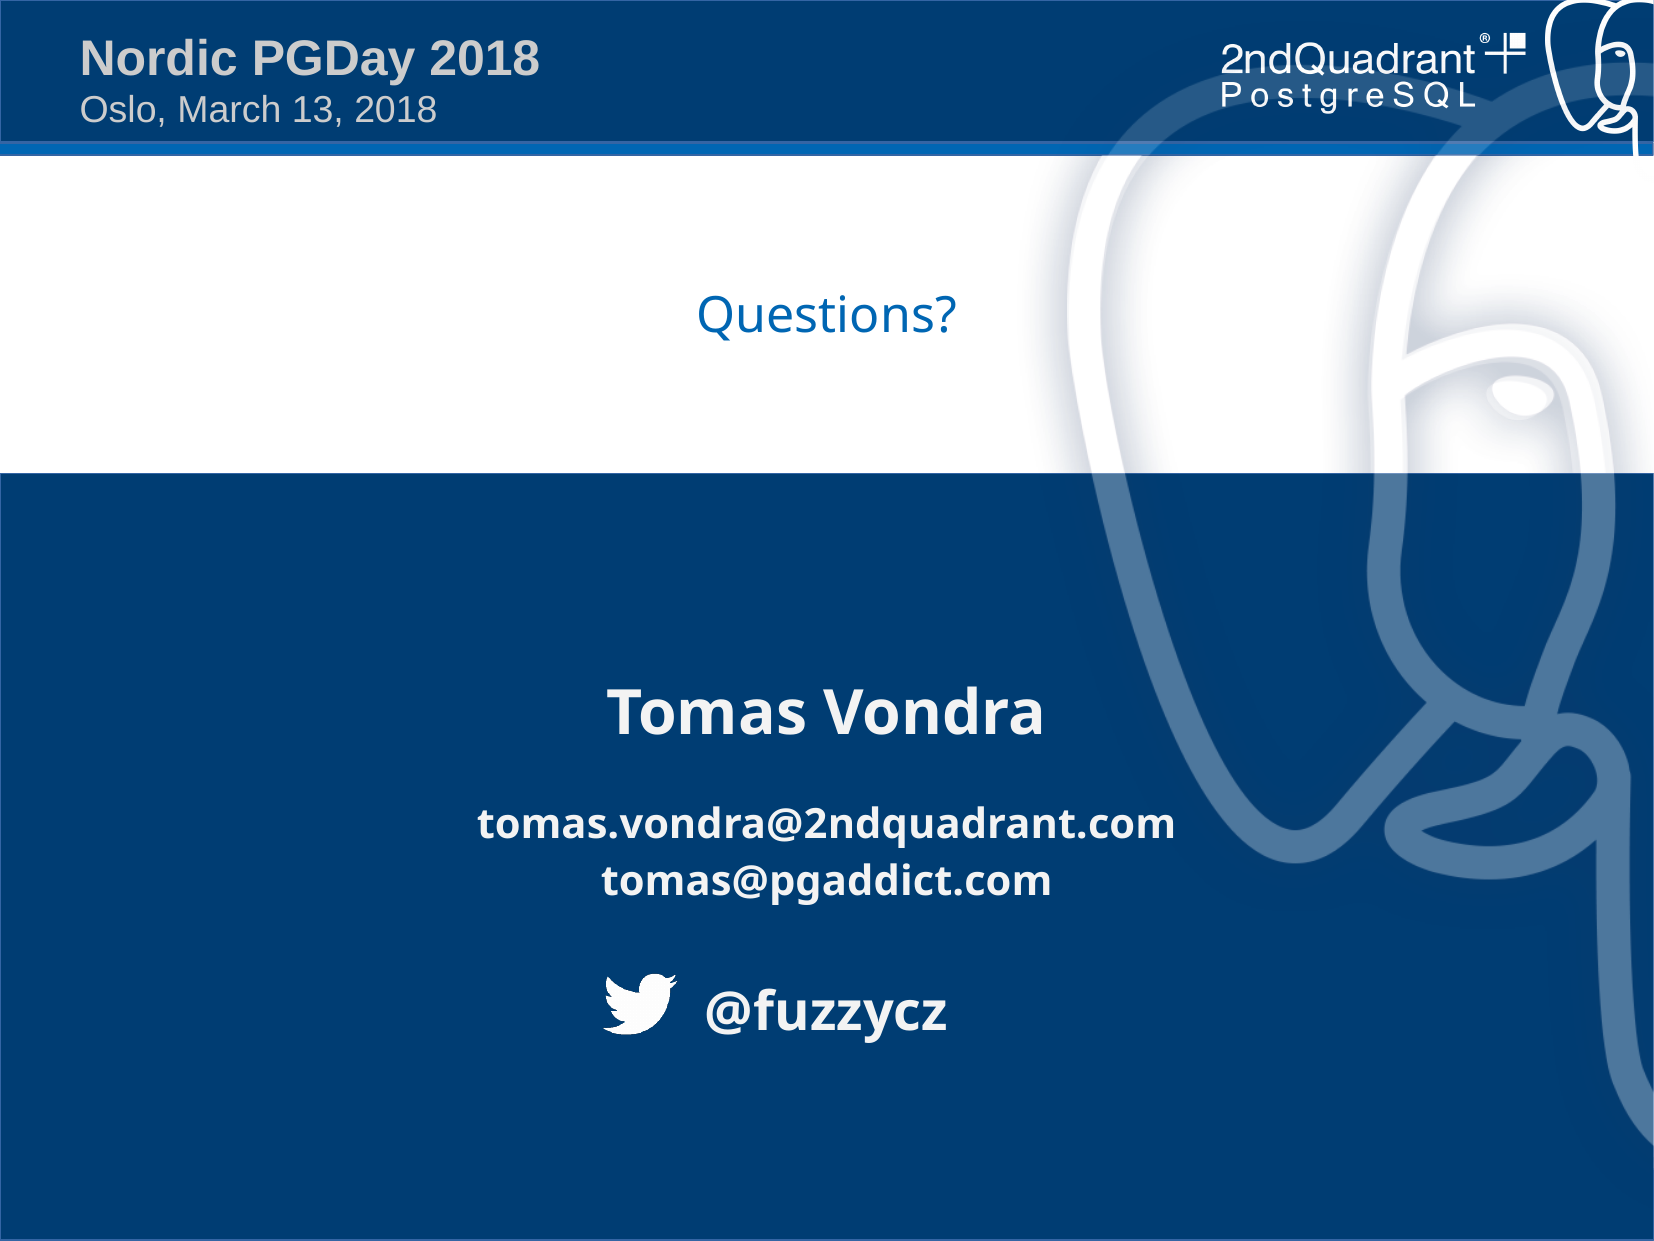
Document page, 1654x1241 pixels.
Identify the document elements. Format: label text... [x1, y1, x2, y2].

text_box [0, 473, 1654, 1241]
text_box Questions? [82, 216, 995, 408]
text_box Tomas Vondra tomas.vondra@2ndquadrant.com tomas@pgaddict.com @fuzzycz [82, 565, 1571, 1148]
picture [632, 0, 1654, 1228]
picture [584, 948, 696, 1060]
